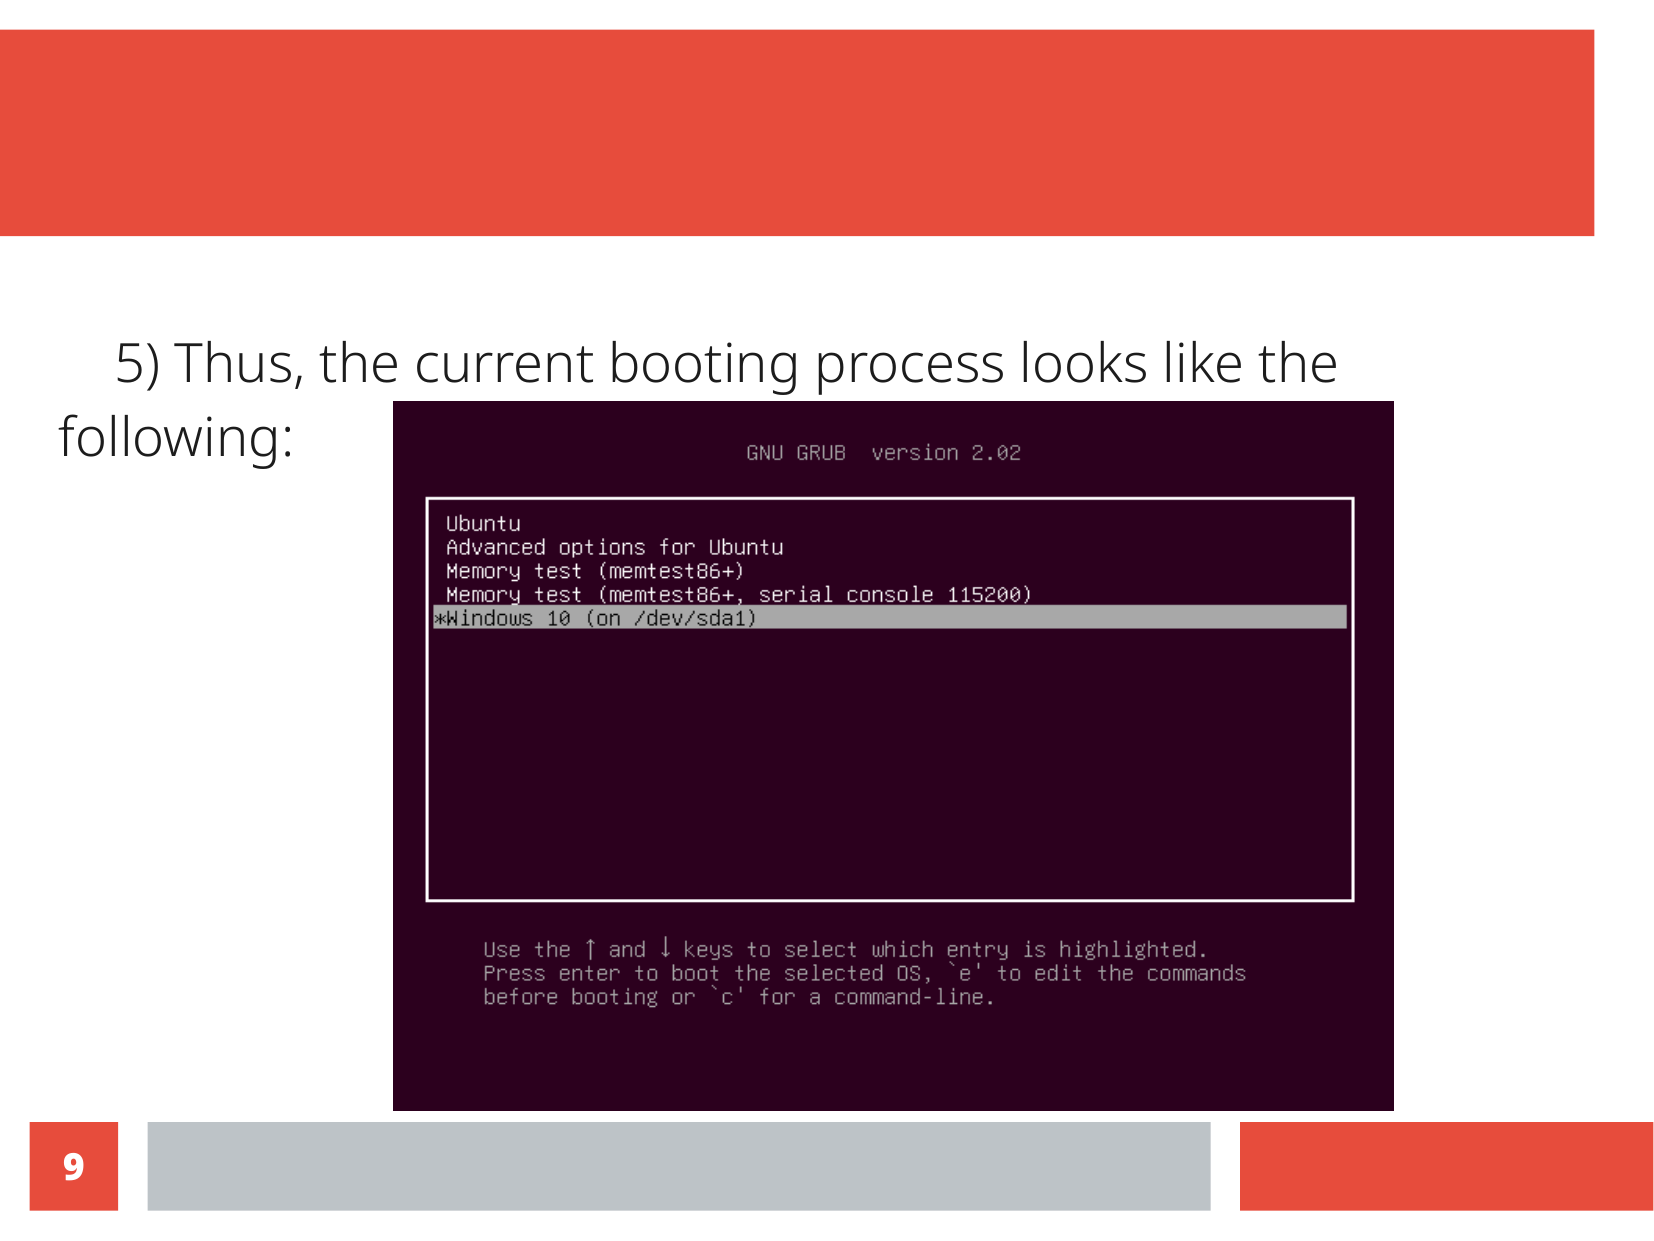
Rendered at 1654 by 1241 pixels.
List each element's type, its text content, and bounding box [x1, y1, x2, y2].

subtitle 5) Thus, the current booting process looks like the following: [59, 324, 1565, 1093]
picture [393, 401, 1394, 1111]
